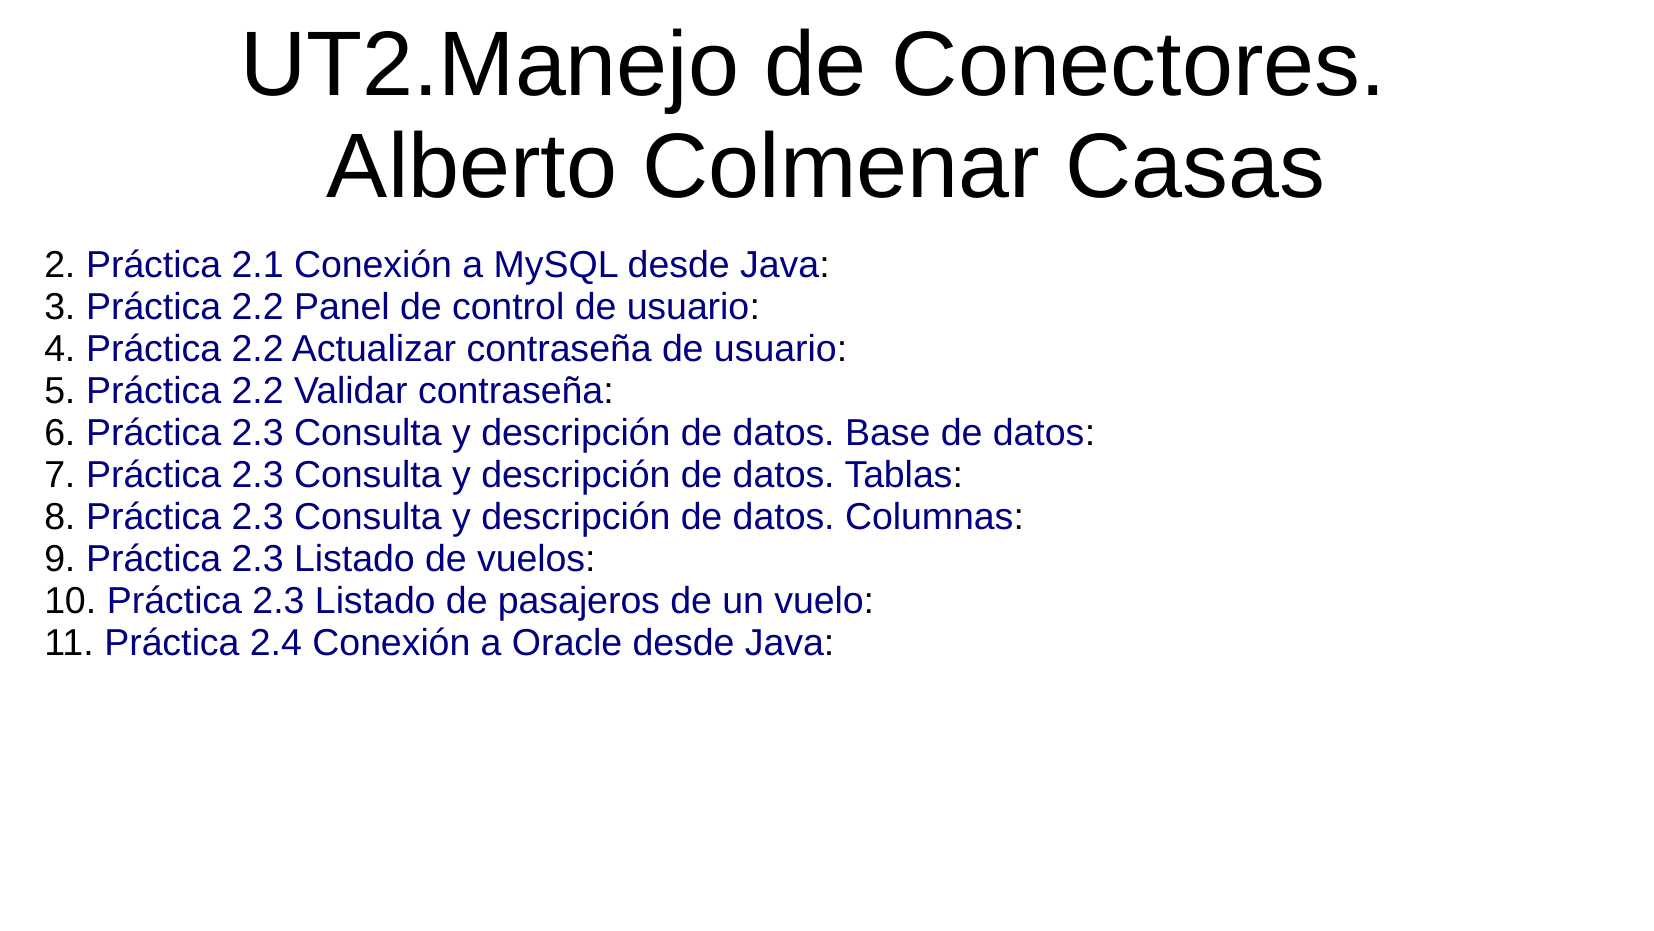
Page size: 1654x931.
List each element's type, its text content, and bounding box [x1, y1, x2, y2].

title UT2.Manejo de Conectores. Alberto Colmenar Casas [82, 12, 1571, 218]
text_box 2. Práctica 2.1 Conexión a MySQL desde Java: 3. Práctica 2.2 Panel de control de usuario: 4. Práctica 2.2 Actualizar contraseña de usuario: 5. Práctica 2.2 Validar contraseña: 6. Práctica 2.3 Consulta y descripción de datos. Base de datos: 7. Práctica 2.3 Consulta y descripción de datos. Tablas: 8. Práctica 2.3 Consulta y descripción de datos. Columnas: 9. Práctica 2.3 Listado de vuelos: 10. Práctica 2.3 Listado de pasajeros de un vuelo: 11. Práctica 2.4 Conexión a Oracle desde Java: [29, 236, 1625, 931]
